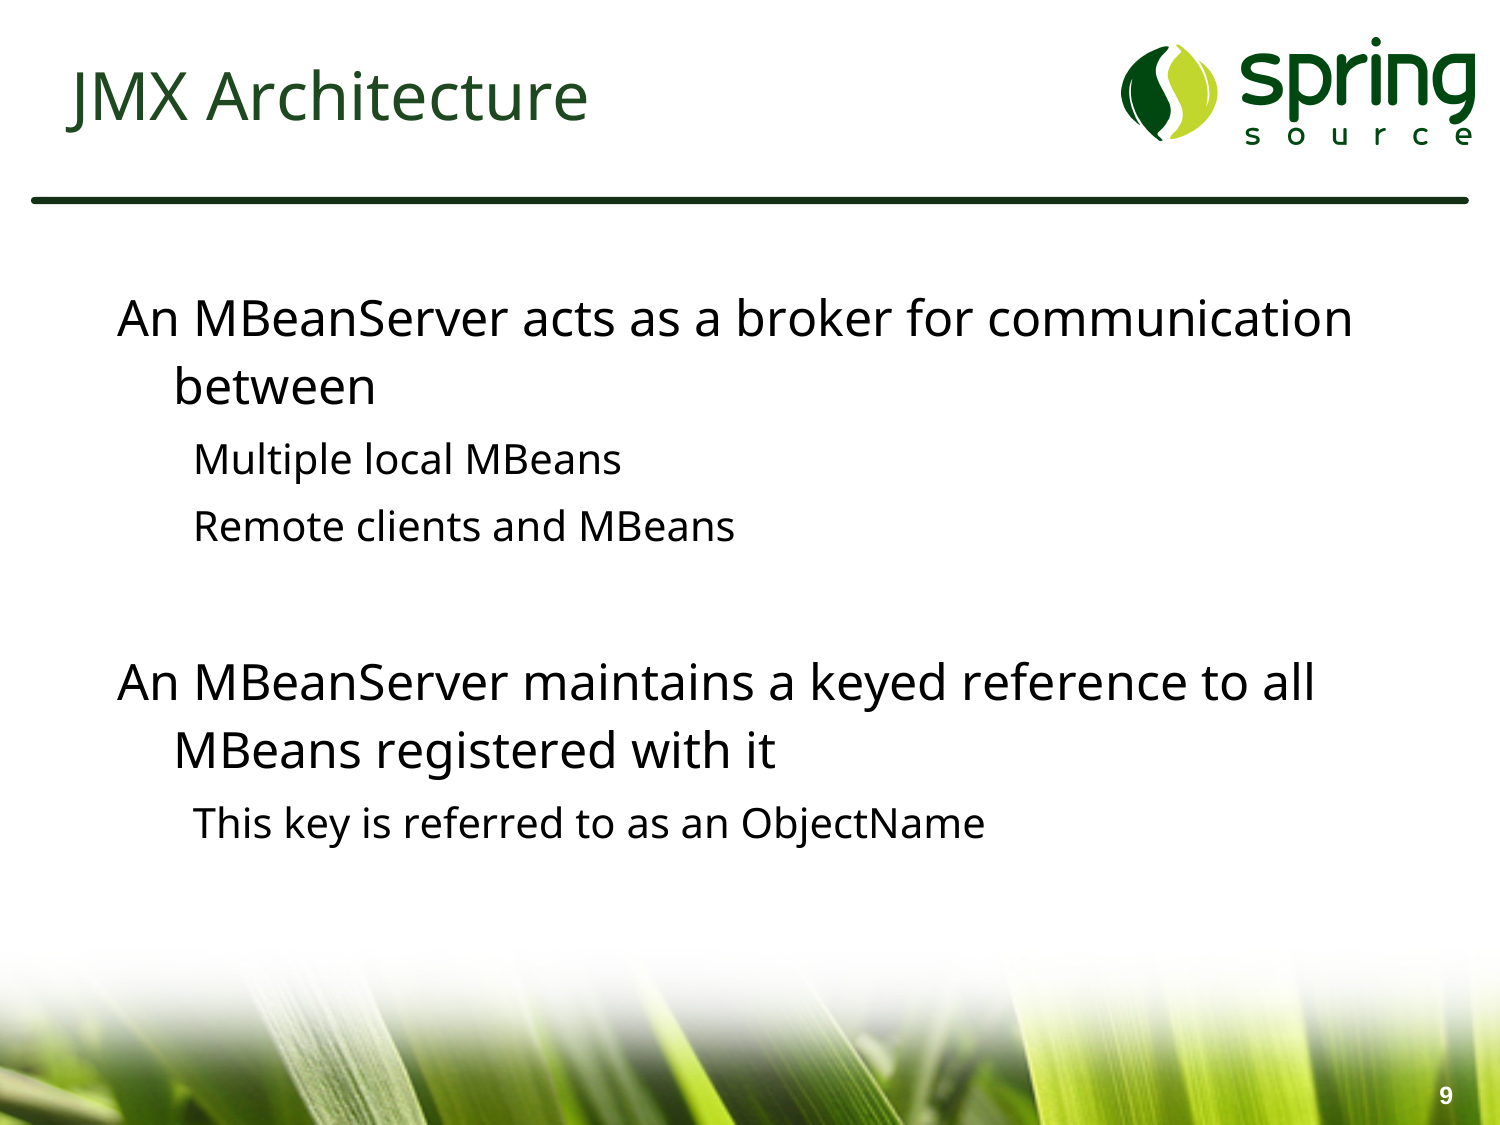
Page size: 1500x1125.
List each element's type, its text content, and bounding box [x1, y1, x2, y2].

picture [0, 944, 1500, 1125]
title JMX Architecture [56, 13, 1089, 176]
list An MBeanServer acts as a broker for communication between Multiple local MBeans Remote clients and MBeans An MBeanServer maintains a keyed reference to all MBeans registered with it This key is referred to as an ObjectName [103, 275, 1394, 938]
picture [1121, 37, 1475, 145]
